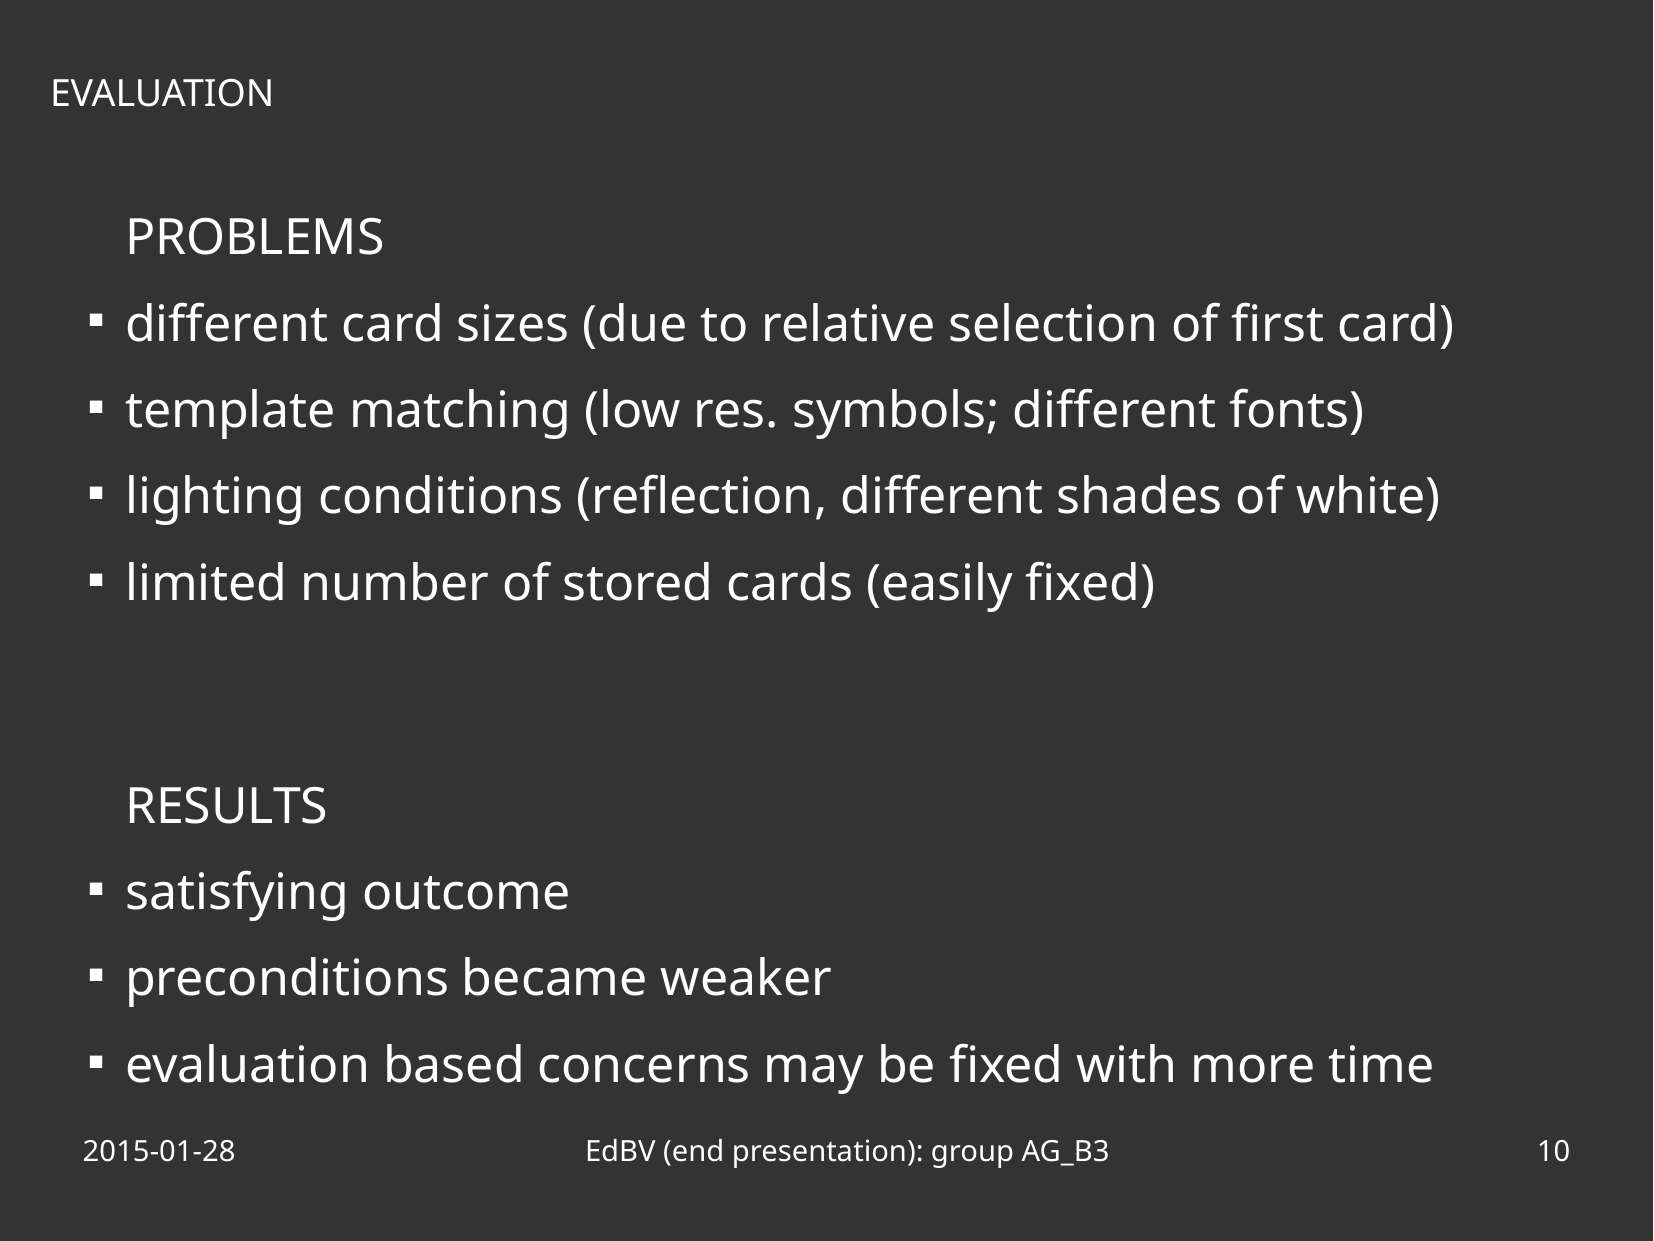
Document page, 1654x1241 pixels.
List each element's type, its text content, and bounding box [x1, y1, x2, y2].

text_box EVALUATION [35, 59, 736, 130]
text_box PROBLEMS different card sizes (due to relative selection of first card) template matching (low res. symbols; different fonts) lighting conditions (reflection, different shades of white) limited number of stored cards (easily fixed) RESULTS satisfying outcome preconditions became weaker evaluation based concerns may be fixed with more time [75, 193, 1591, 987]
